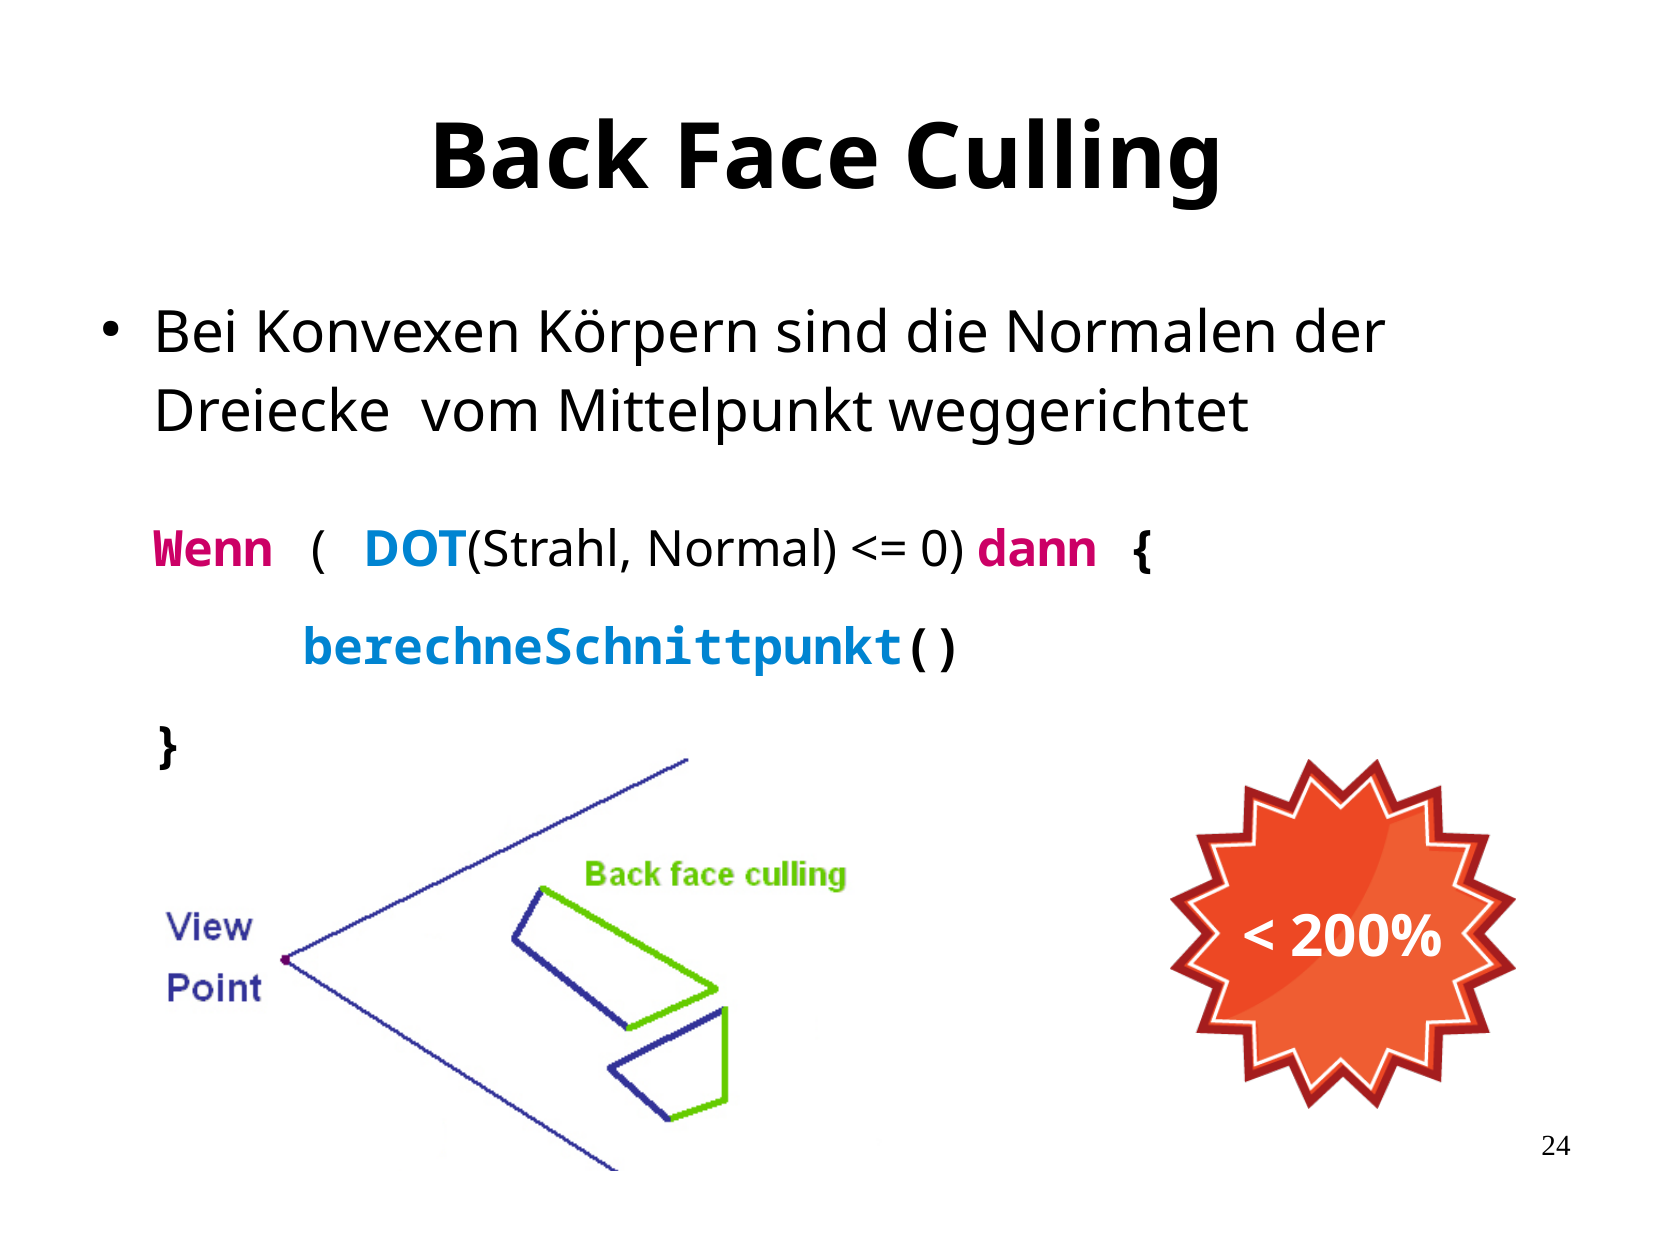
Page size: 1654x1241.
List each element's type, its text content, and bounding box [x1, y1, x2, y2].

title Back Face Culling [82, 49, 1571, 257]
picture [165, 1109, 1048, 1171]
picture [1170, 759, 1516, 1109]
list Bei Konvexen Körpern sind die Normalen der Dreiecke vom Mittelpunkt weggerichtet Wenn ( DOT(Strahl, Normal) <= 0) dann { berechneSchnittpunkt() } [82, 290, 1571, 1109]
